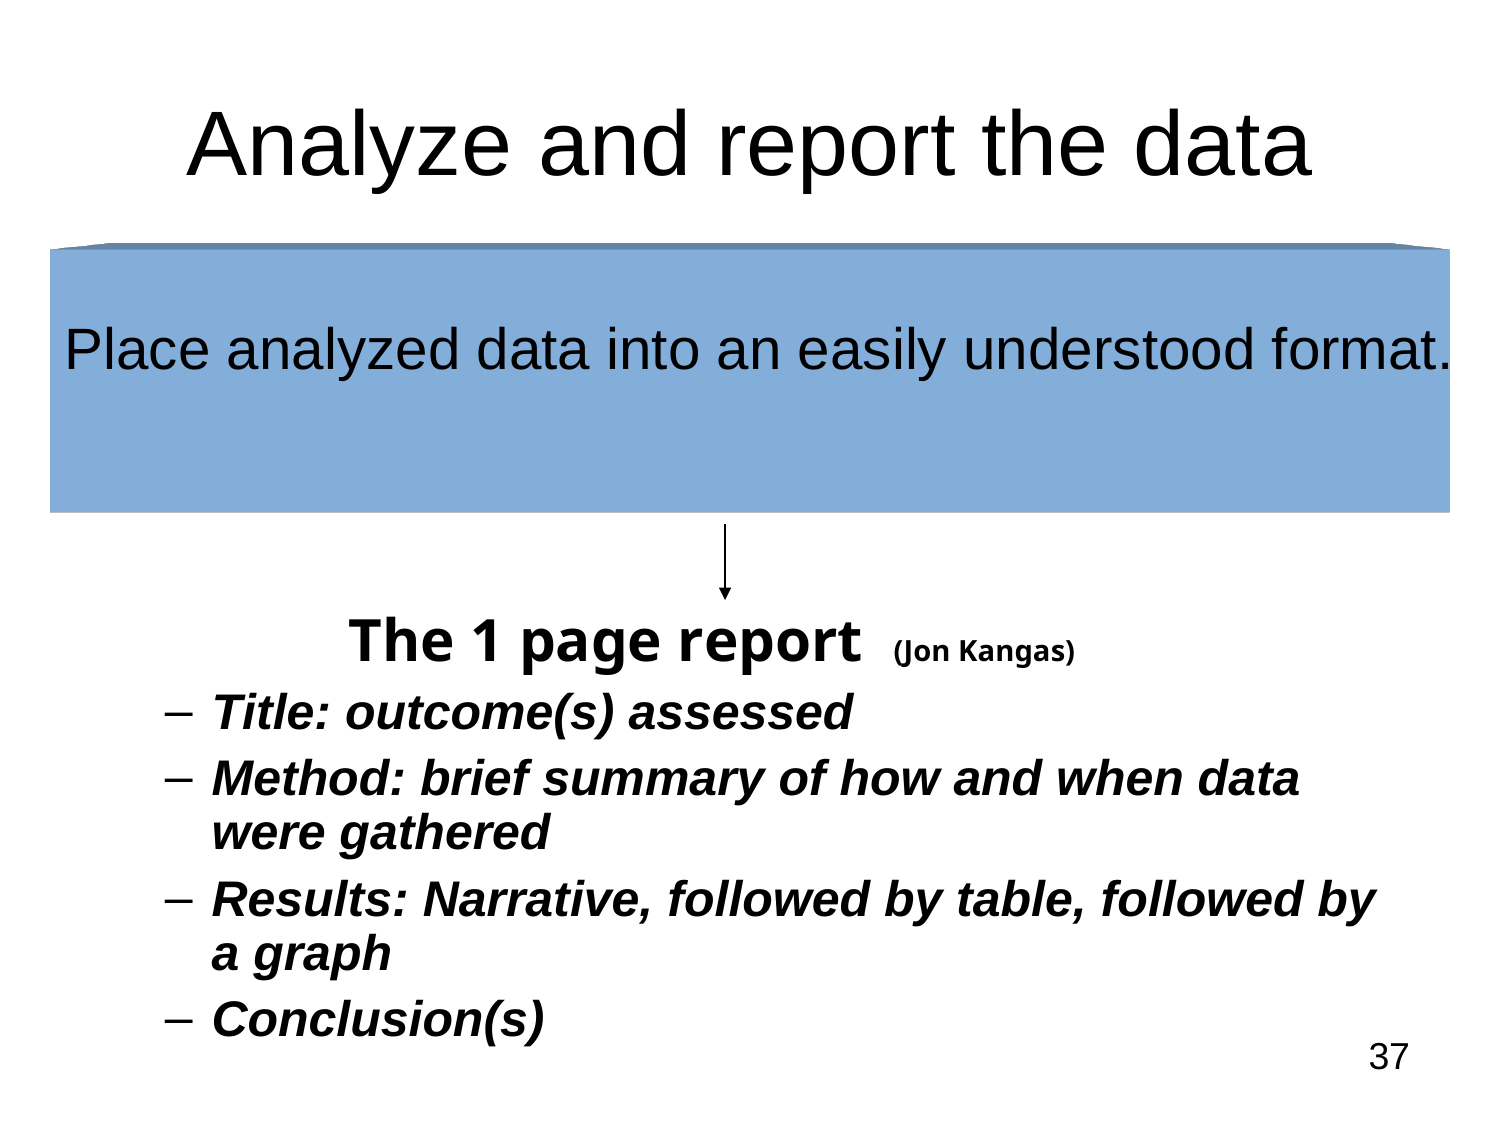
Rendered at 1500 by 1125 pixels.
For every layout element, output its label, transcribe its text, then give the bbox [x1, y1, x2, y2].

list The 1 page report (Jon Kangas) Title: outcome(s) assessed Method: brief summary of how and when data were gathered Results: Narrative, followed by table, followed by a graph Conclusion(s) [75, 513, 1426, 1075]
title Analyze and report the data [75, 45, 1426, 233]
